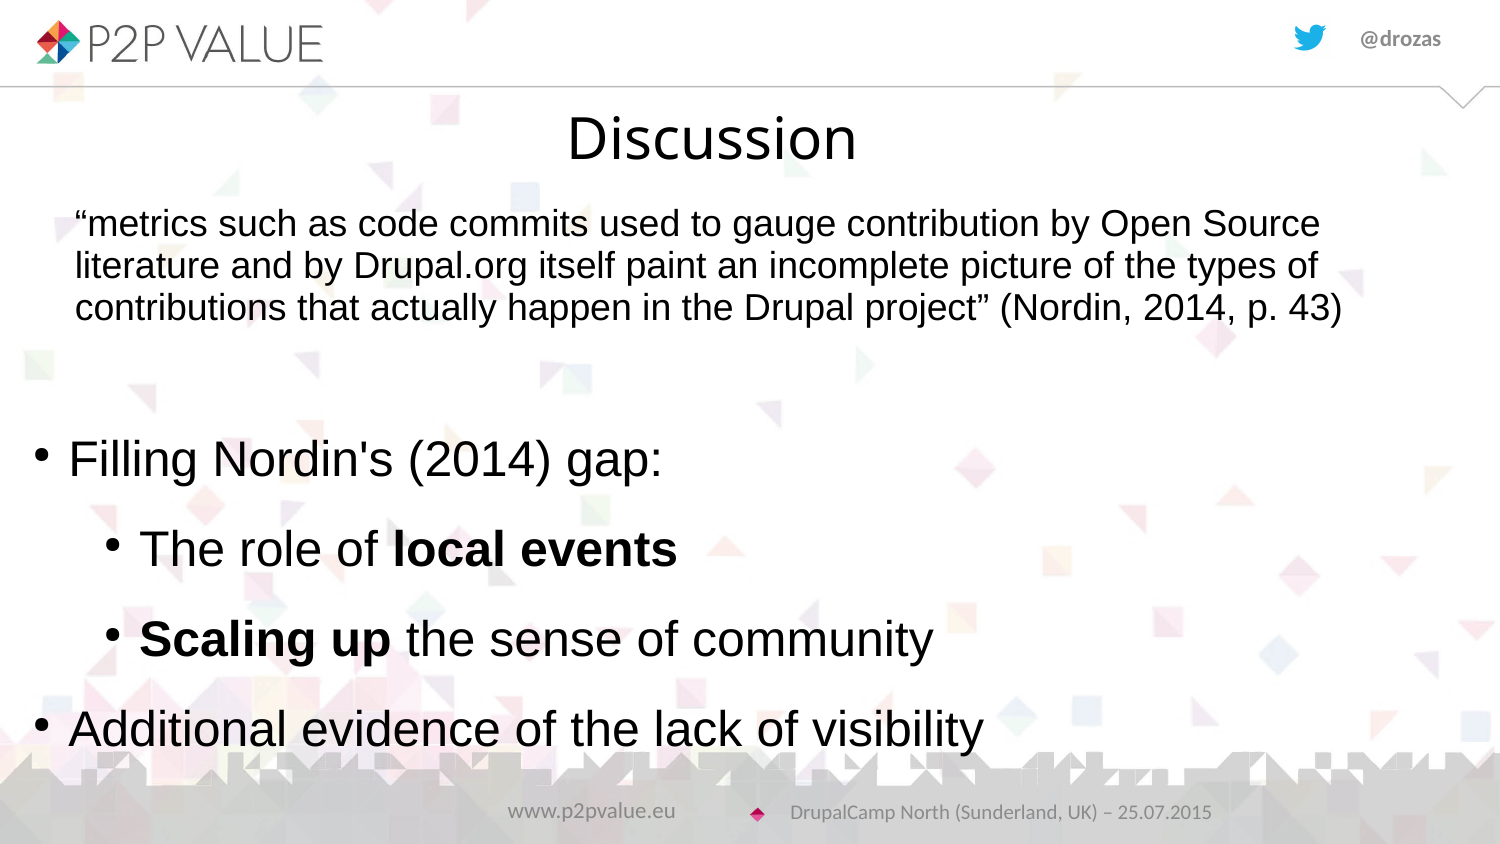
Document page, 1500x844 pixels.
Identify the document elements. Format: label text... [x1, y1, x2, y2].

text_box @drozas [1333, 15, 1455, 60]
text_box www.p2pvalue.eu [501, 789, 720, 829]
subtitle Filling Nordin's (2014) gap: The role of local events Scaling up the sense of community Additional evidence of the lack of visibility [19, 390, 1500, 796]
picture [0, 0, 1500, 844]
text_box DrupalCamp North (Sunderland, UK) – 25.07.2015 [777, 788, 1470, 834]
text_box “metrics such as code commits used to gauge contribution by Open Source literature and by Drupal.org itself paint an incomplete picture of the types of contributions that actually happen in the Drupal project” (Nordin, 2014, p. 43) [60, 195, 1411, 378]
title Discussion [60, 92, 1366, 181]
